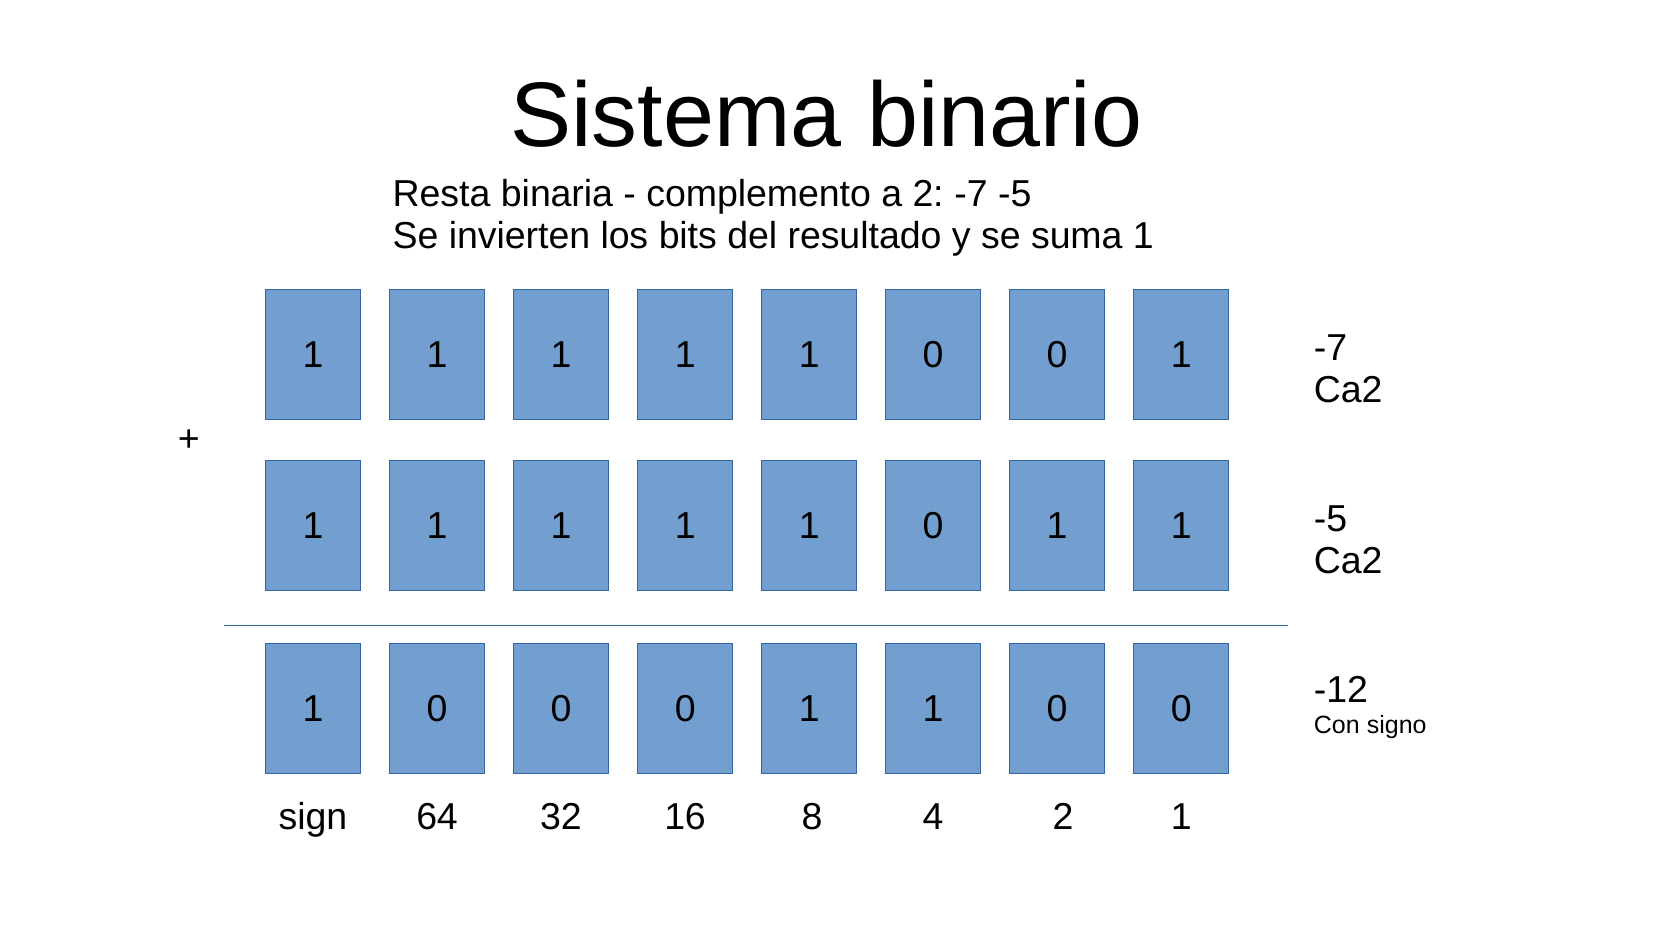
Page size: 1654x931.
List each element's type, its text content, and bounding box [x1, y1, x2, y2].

text_box 0 [885, 289, 981, 420]
text_box 1 [1133, 289, 1229, 420]
text_box 1 [885, 643, 981, 774]
text_box 1 [761, 460, 857, 591]
text_box 1 [265, 643, 361, 774]
text_box 0 [637, 643, 733, 774]
text_box 0 [389, 643, 485, 774]
text_box 2 [1027, 787, 1099, 845]
text_box 0 [1009, 289, 1105, 420]
text_box 0 [1133, 643, 1229, 774]
text_box Resta binaria - complemento a 2: -7 -5 Se invierten los bits del resultado y se suma 1 [377, 165, 1193, 265]
title Sistema binario [82, 37, 1571, 193]
text_box 1 [1145, 787, 1217, 845]
text_box + [135, 409, 243, 467]
text_box 1 [265, 460, 361, 591]
text_box 1 [761, 643, 857, 774]
text_box 1 [1009, 460, 1105, 591]
text_box 0 [513, 643, 609, 774]
text_box 0 [885, 460, 981, 591]
text_box 1 [389, 289, 485, 420]
text_box 1 [513, 460, 609, 591]
text_box -7 Ca2 [1299, 318, 1418, 460]
text_box 4 [897, 787, 969, 845]
text_box 1 [1133, 460, 1229, 591]
text_box sign [259, 787, 367, 845]
text_box 1 [513, 289, 609, 420]
text_box 1 [637, 289, 733, 420]
text_box 1 [761, 289, 857, 420]
text_box 16 [637, 787, 733, 845]
text_box 0 [1009, 643, 1105, 774]
text_box 64 [389, 787, 485, 845]
text_box 1 [389, 460, 485, 591]
text_box -12 Con signo [1299, 661, 1536, 845]
text_box -5 Ca2 [1299, 490, 1418, 631]
text_box 8 [767, 787, 857, 845]
text_box 1 [265, 289, 361, 420]
text_box 1 [637, 460, 733, 591]
text_box 32 [507, 787, 615, 845]
